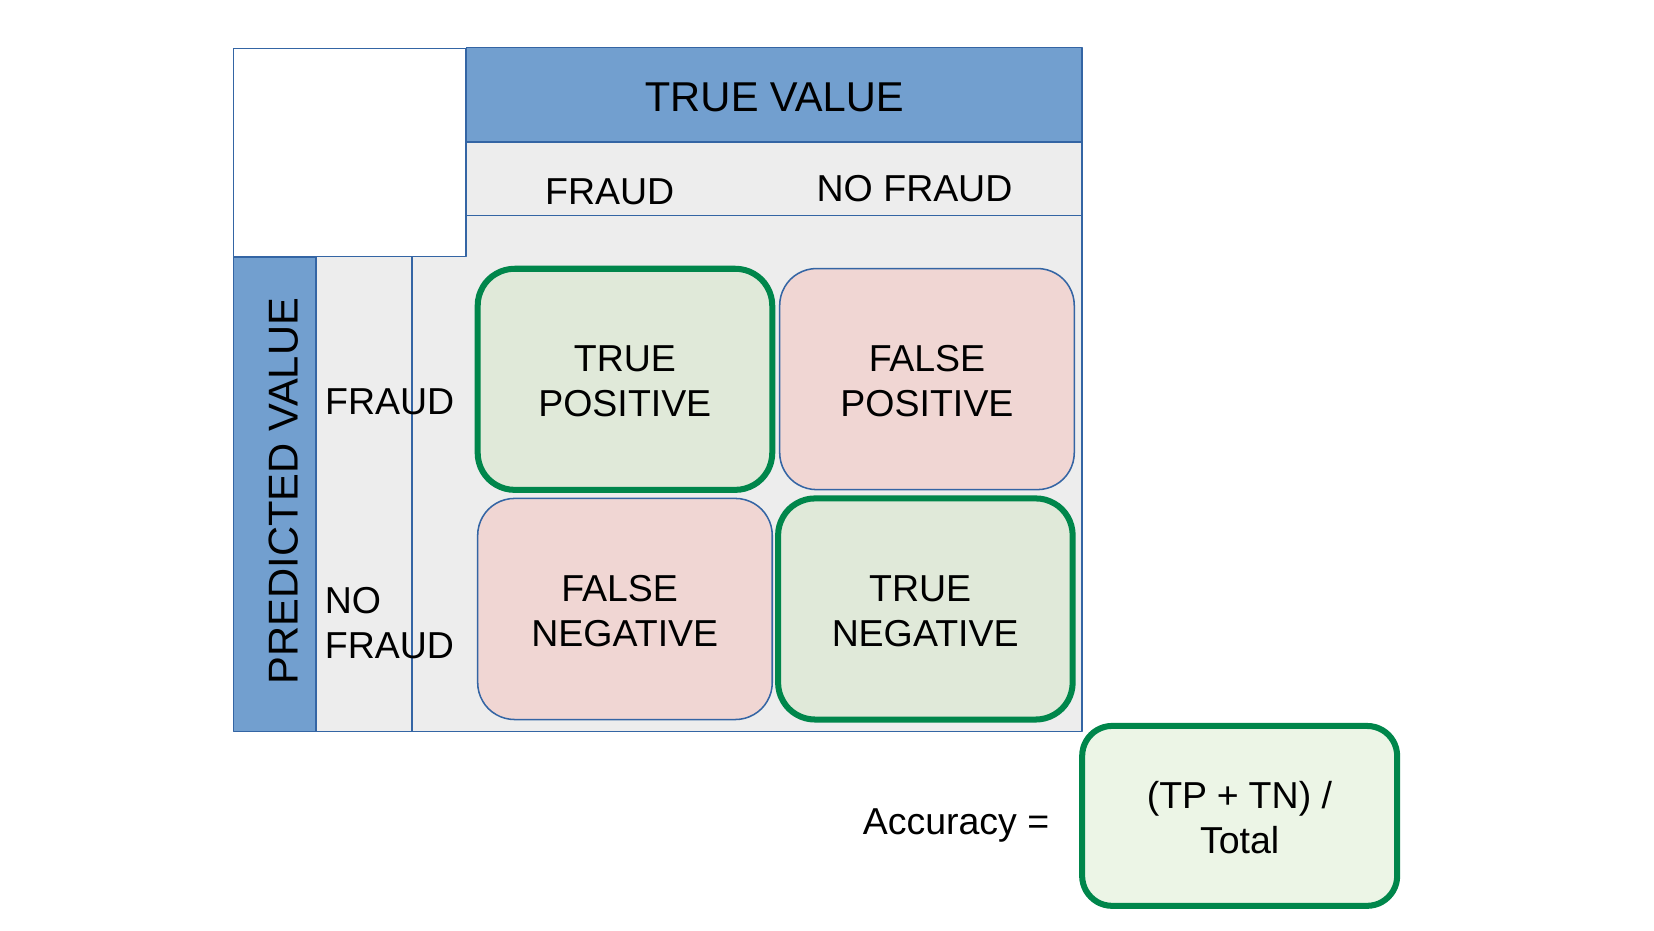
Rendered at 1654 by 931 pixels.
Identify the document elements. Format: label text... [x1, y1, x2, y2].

text_box FALSE POSITIVE [779, 268, 1075, 490]
text_box TRUE POSITIVE [477, 268, 773, 490]
text_box NO FRAUD [801, 156, 1038, 216]
text_box FRAUD [530, 159, 705, 246]
text_box PREDICTED VALUE [248, 257, 342, 700]
text_box FALSE NEGATIVE [477, 498, 773, 720]
text_box TRUE VALUE [466, 47, 1083, 142]
text_box [233, 48, 1082, 732]
text_box FRAUD [342, 369, 552, 429]
text_box NO FRAUD [342, 568, 472, 688]
text_box TRUE NEGATIVE [778, 498, 1073, 720]
text_box Accuracy = [848, 789, 1074, 849]
text_box (TP + TN) / Total [1082, 725, 1398, 906]
